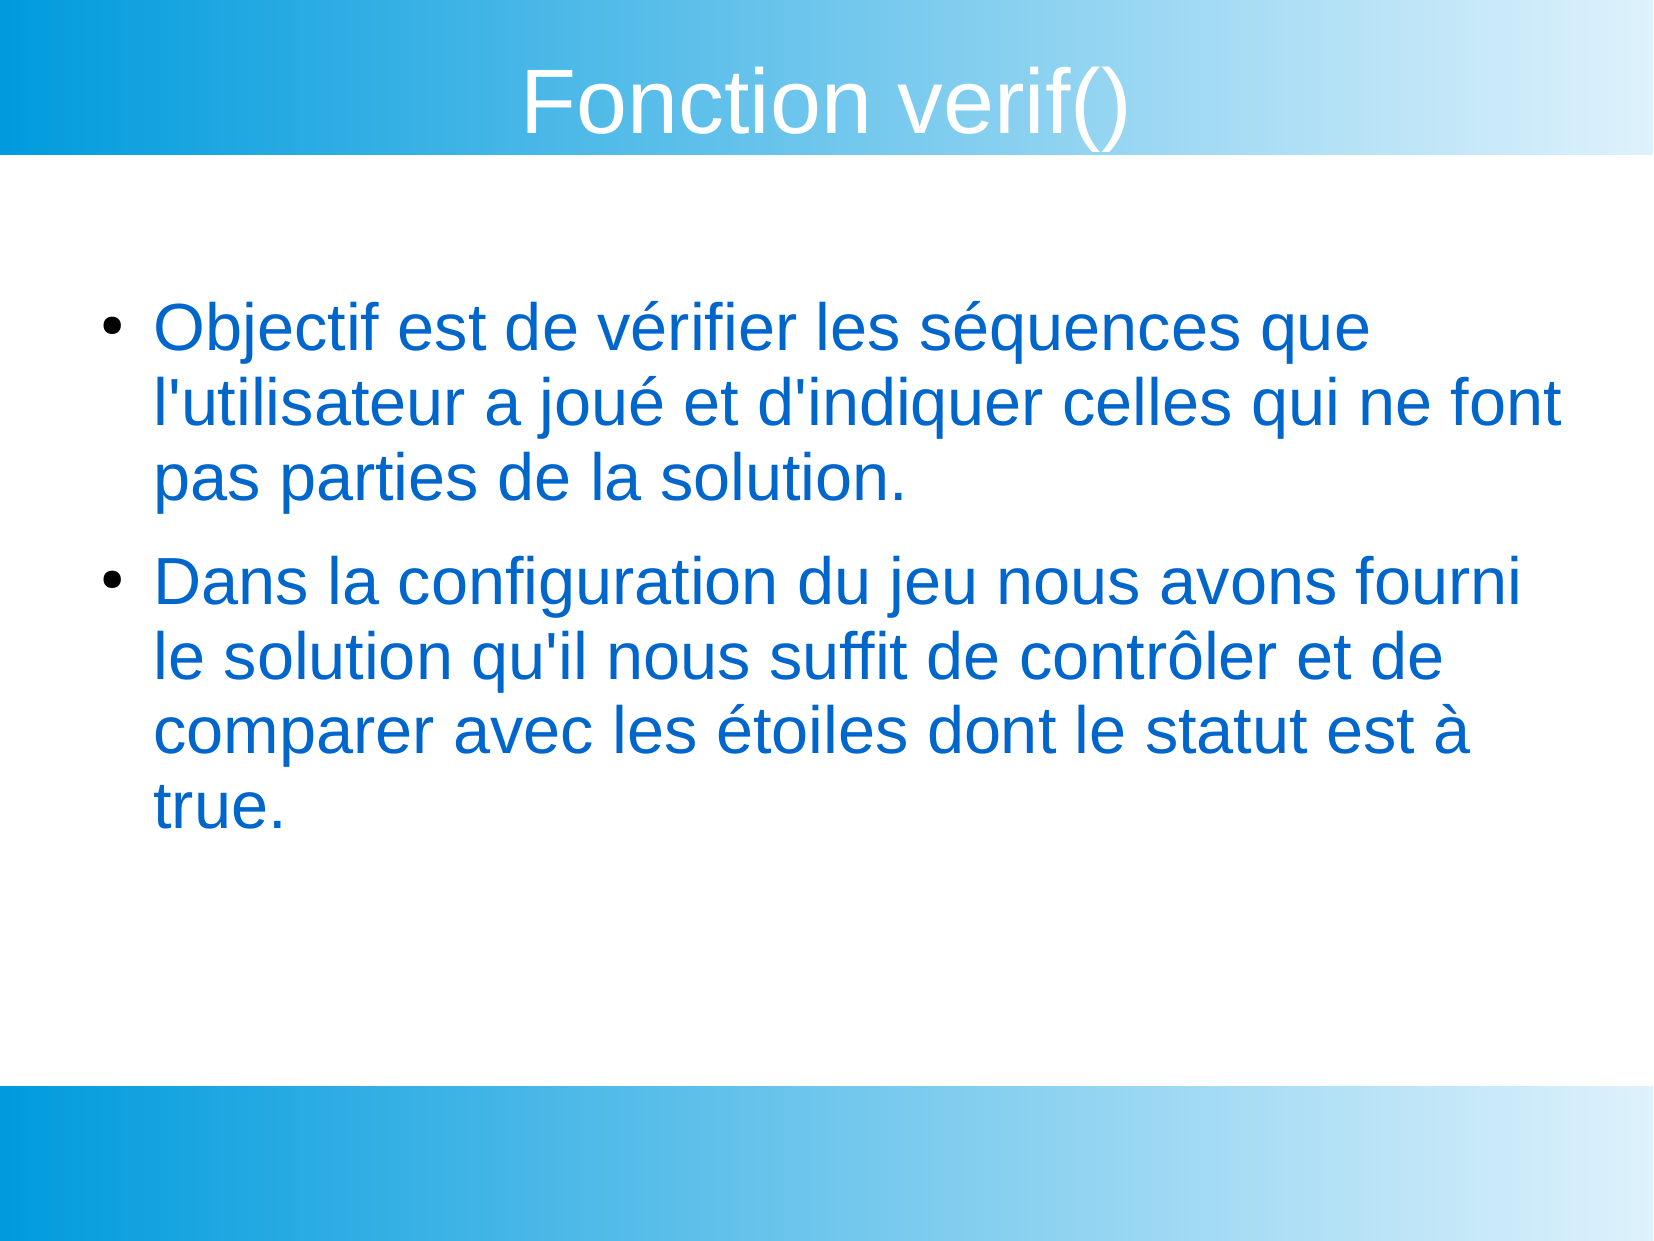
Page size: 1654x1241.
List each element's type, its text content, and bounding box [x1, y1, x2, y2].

list Objectif est de vérifier les séquences que l'utilisateur a joué et d'indiquer celles qui ne font pas parties de la solution. Dans la configuration du jeu nous avons fourni le solution qu'il nous suffit de contrôler et de comparer avec les étoiles dont le statut est à true. [82, 290, 1571, 1010]
title Fonction verif() [82, 49, 1571, 155]
